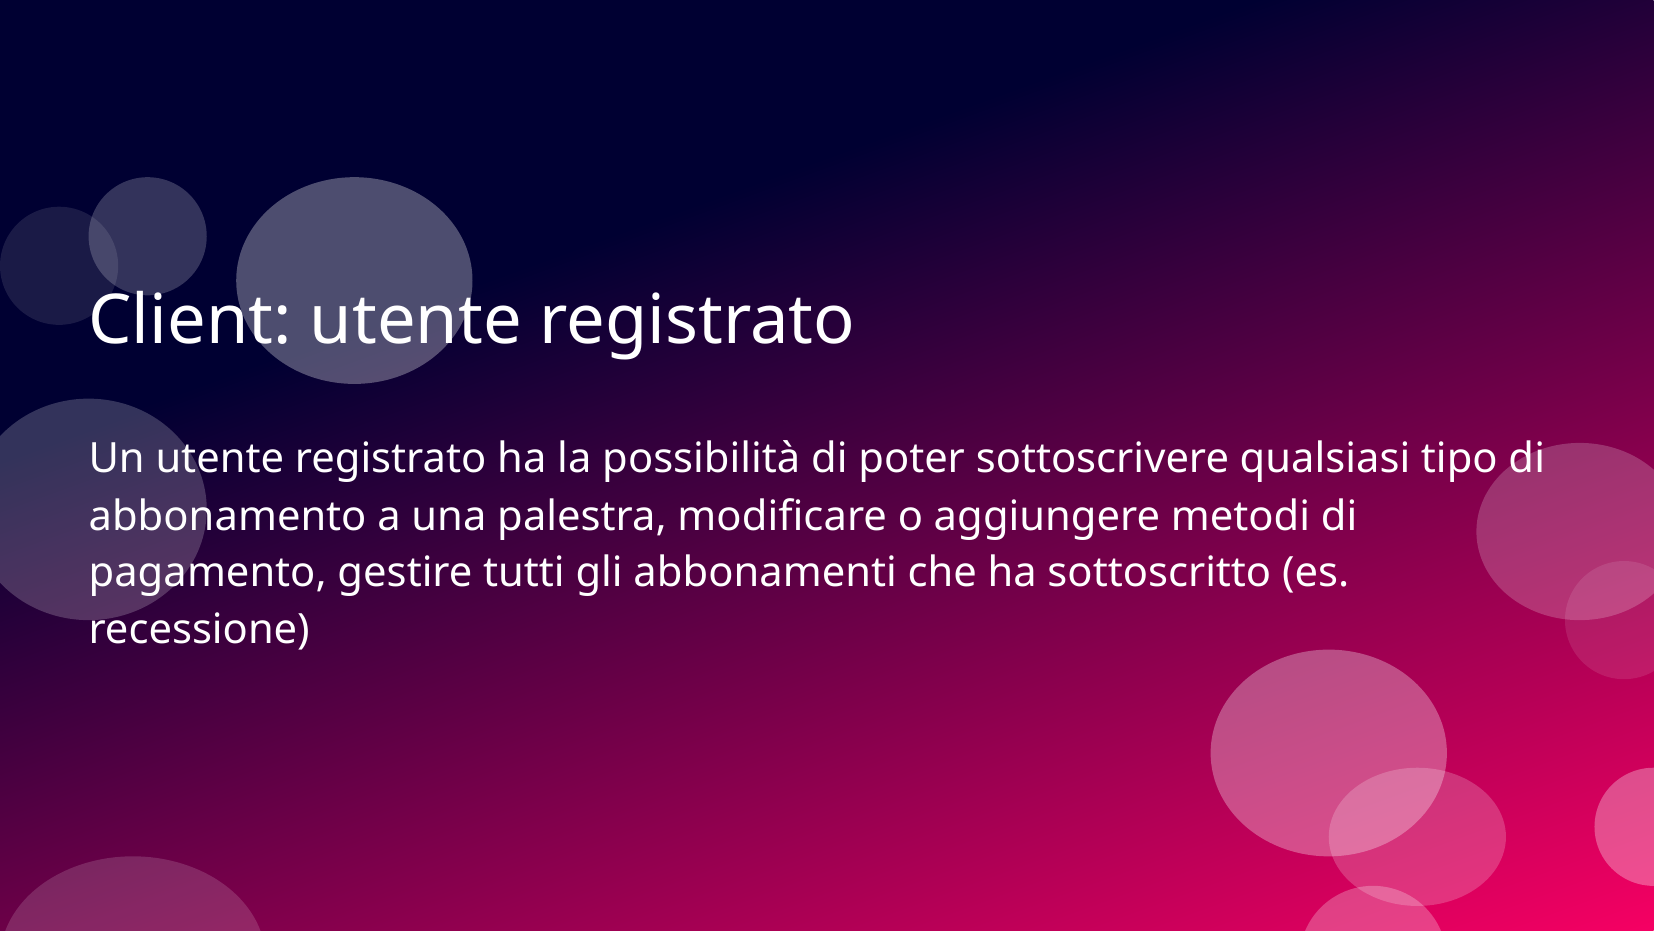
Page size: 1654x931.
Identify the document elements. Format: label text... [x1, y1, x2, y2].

title Client: utente registrato [88, 236, 1565, 399]
text_box Un utente registrato ha la possibilità di poter sottoscrivere qualsiasi tipo di abbonamento a una palestra, modificare o aggiungere metodi di pagamento, gestire tutti gli abbonamenti che ha sottoscritto (es. recessione) [88, 428, 1565, 783]
